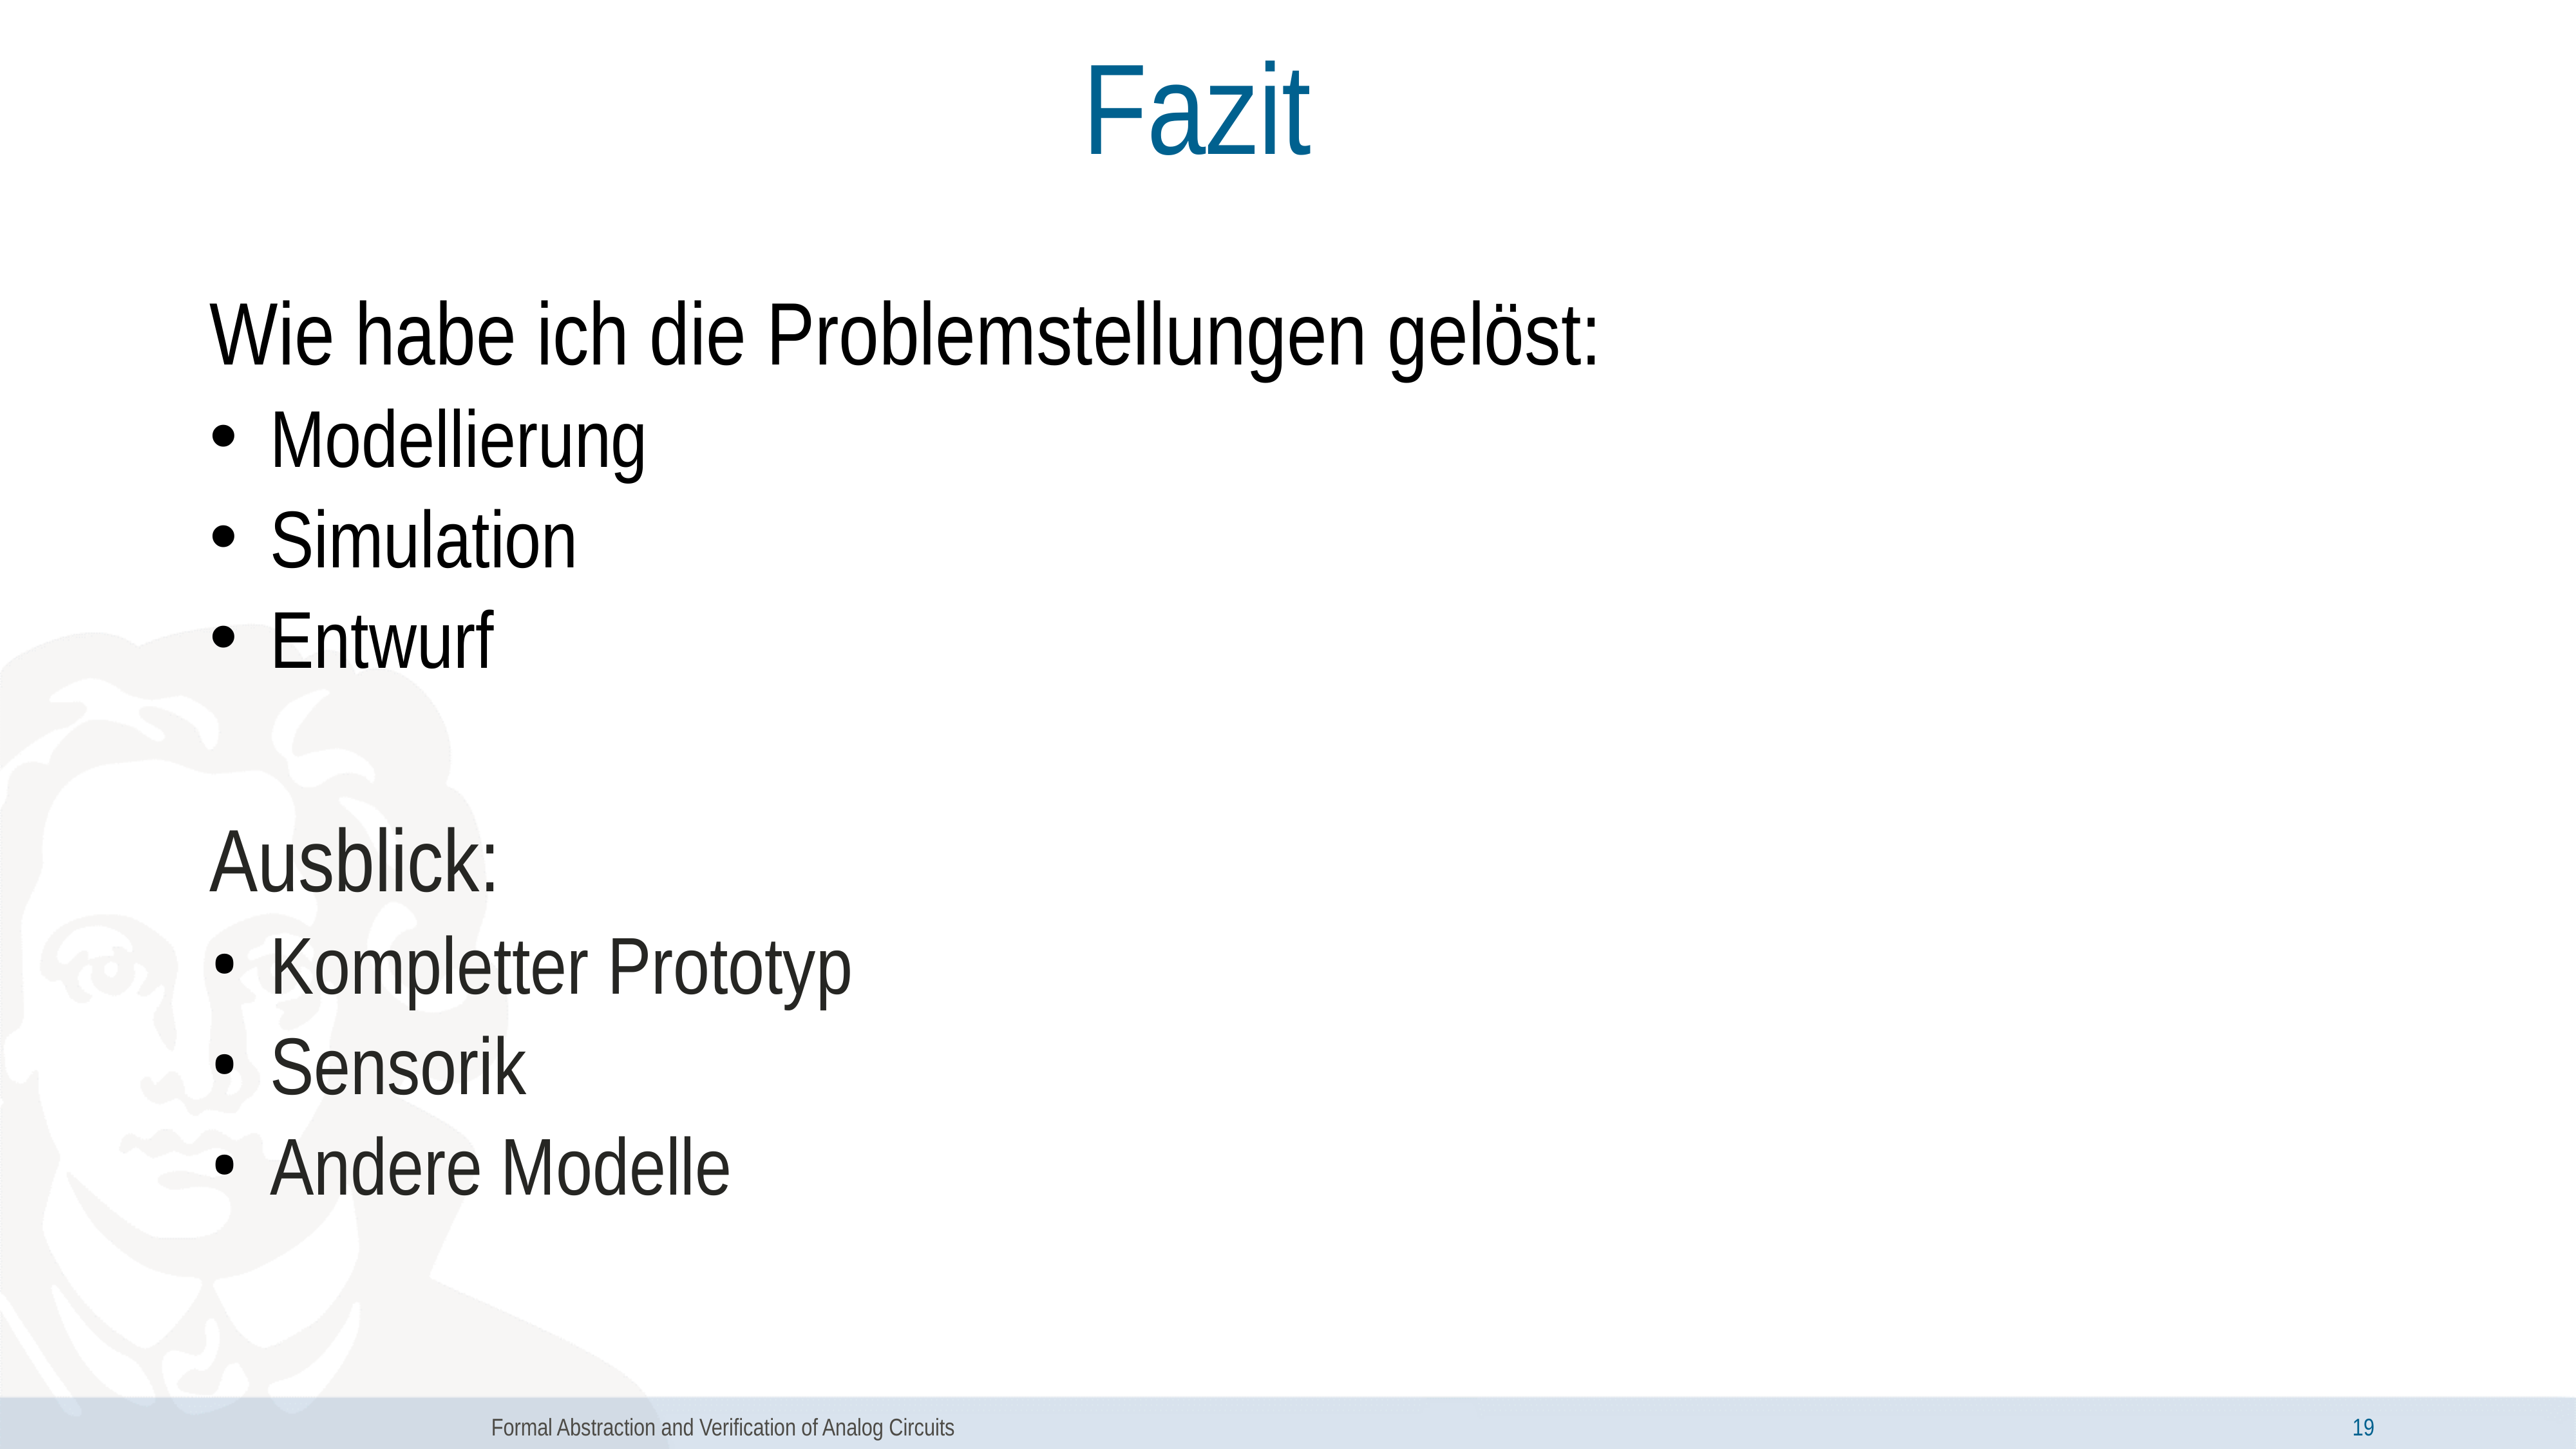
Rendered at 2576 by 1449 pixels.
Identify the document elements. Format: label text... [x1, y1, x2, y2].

text_box Ausblick: Kompletter Prototyp Sensorik Andere Modelle [200, 798, 1520, 1220]
title Fazit [200, 21, 2194, 173]
footer Formal Abstraction and Verification of Analog Circuits [481, 1407, 2277, 1444]
list Wie habe ich die Problemstellungen gelöst: Modellierung Simulation Entwurf [200, 271, 2351, 1312]
picture [0, 0, 2576, 1449]
slide_number <Nummer> [2342, 1407, 2537, 1430]
